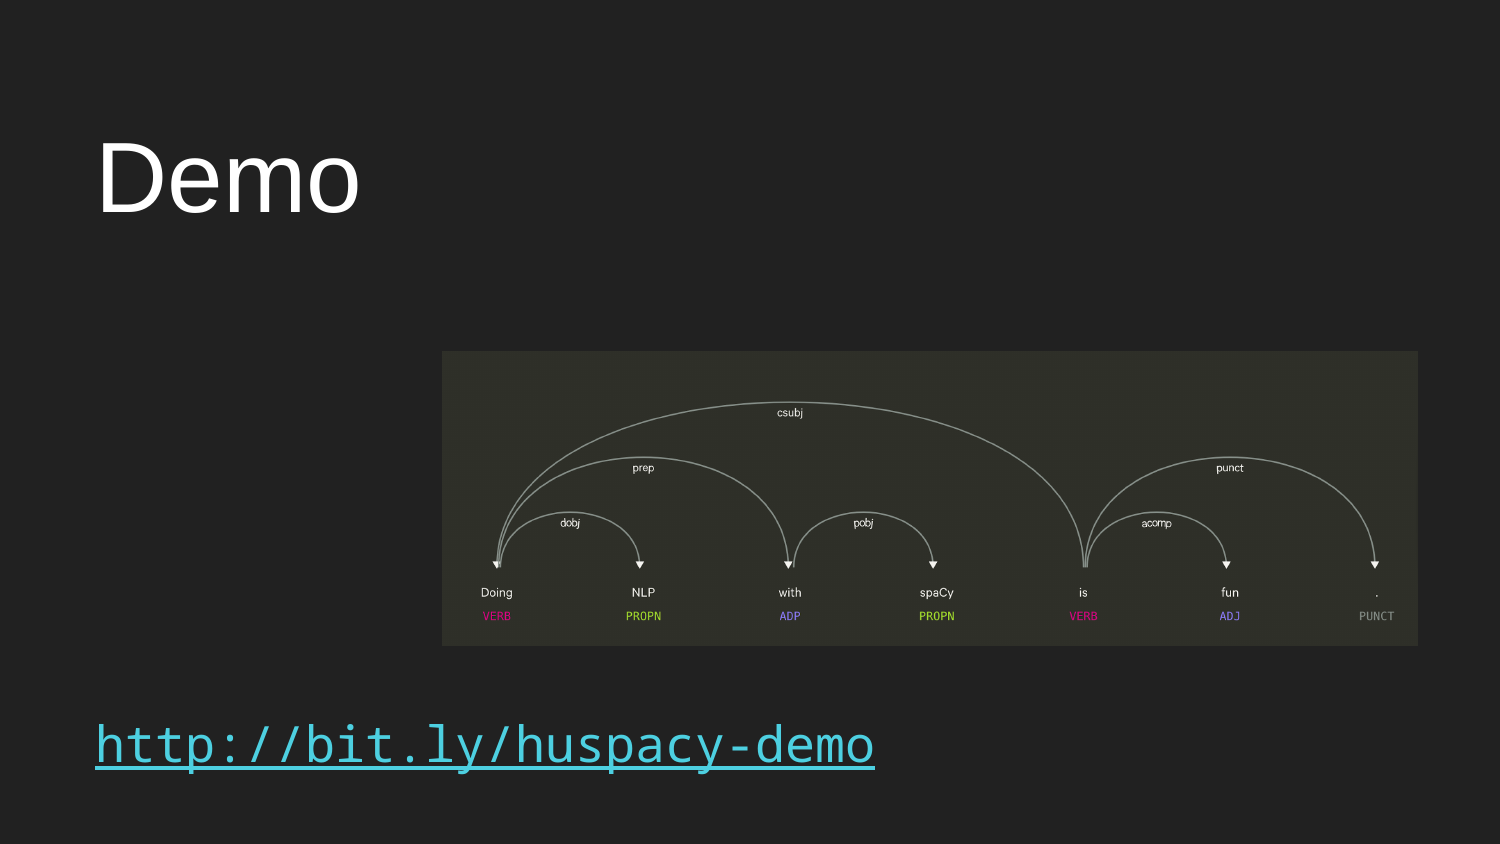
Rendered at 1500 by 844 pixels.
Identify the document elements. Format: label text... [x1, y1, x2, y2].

picture [442, 351, 1418, 646]
title Demo http://bit.ly/huspacy-demo [80, 79, 1285, 814]
